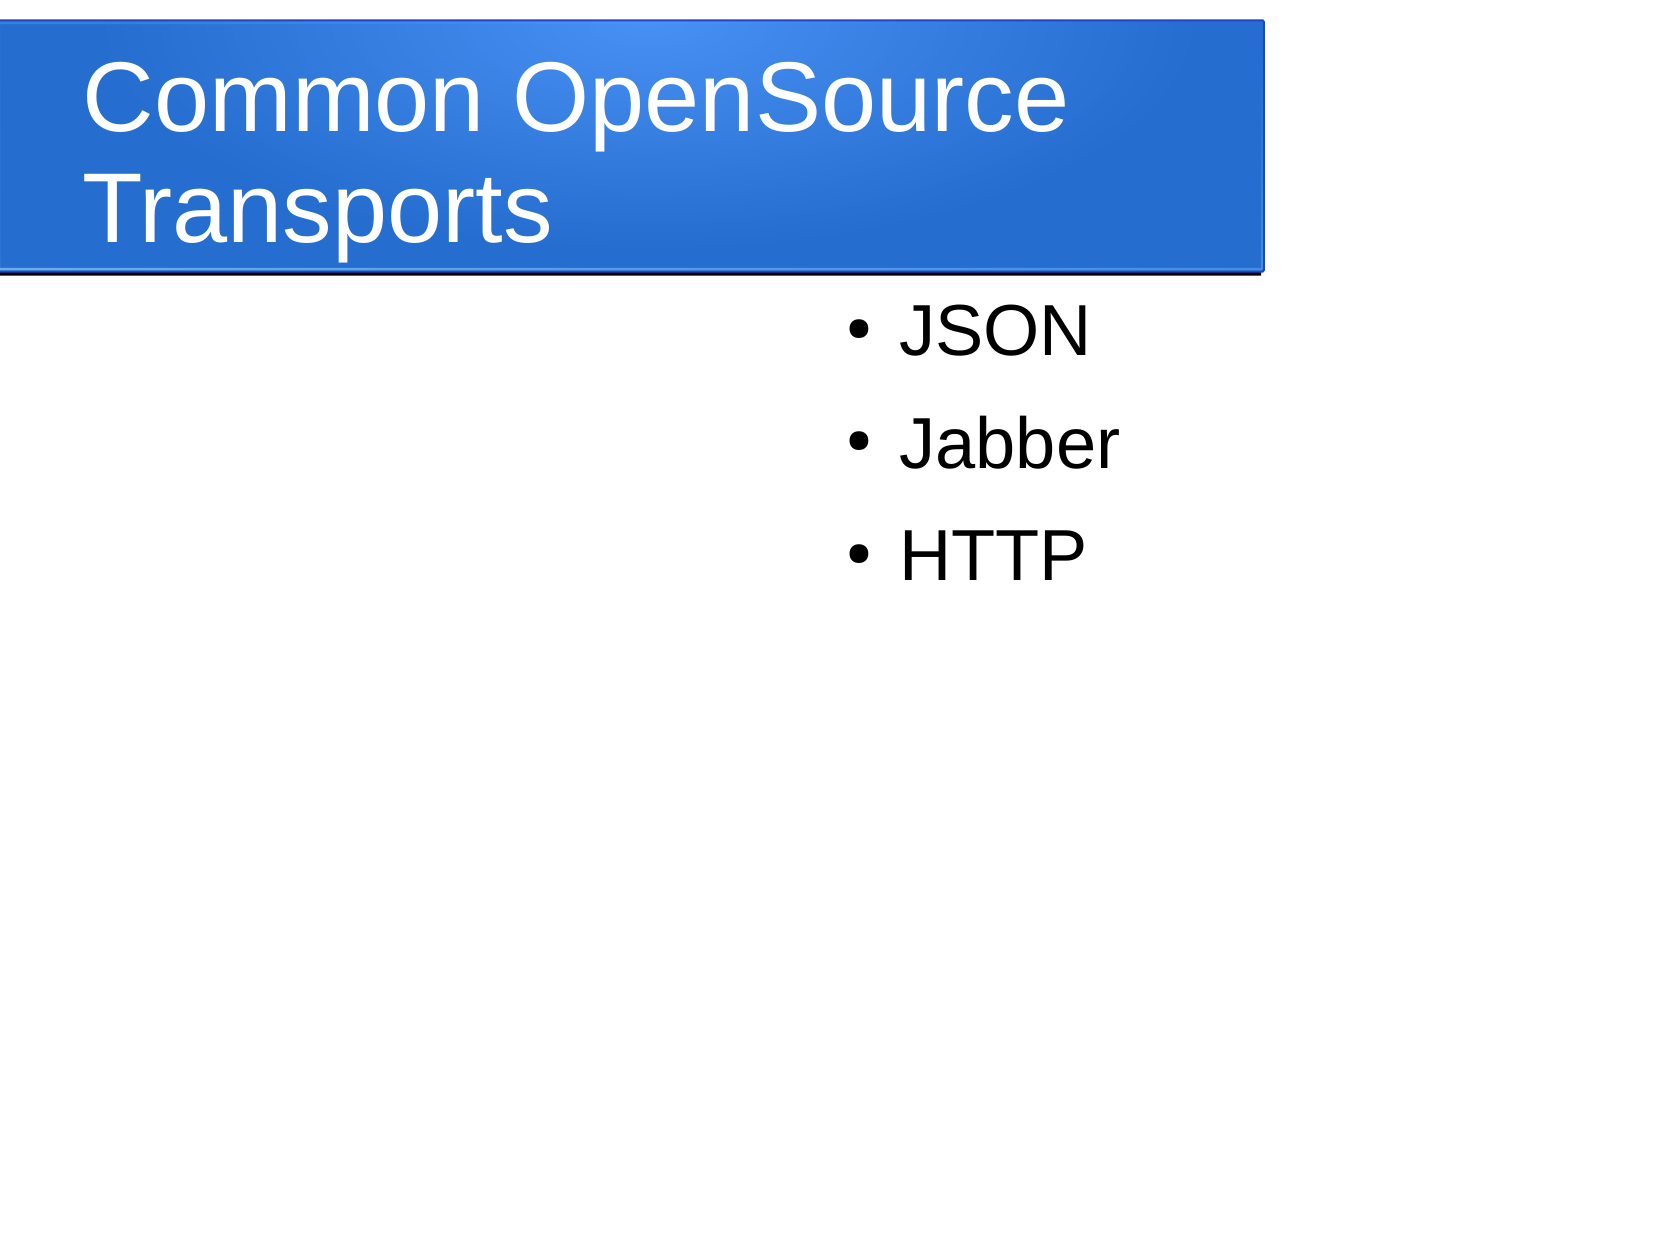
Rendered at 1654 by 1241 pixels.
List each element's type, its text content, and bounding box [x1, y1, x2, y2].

list JSON Jabber HTTP [828, 290, 1539, 1010]
title Common OpenSource Transports [82, 30, 1250, 276]
